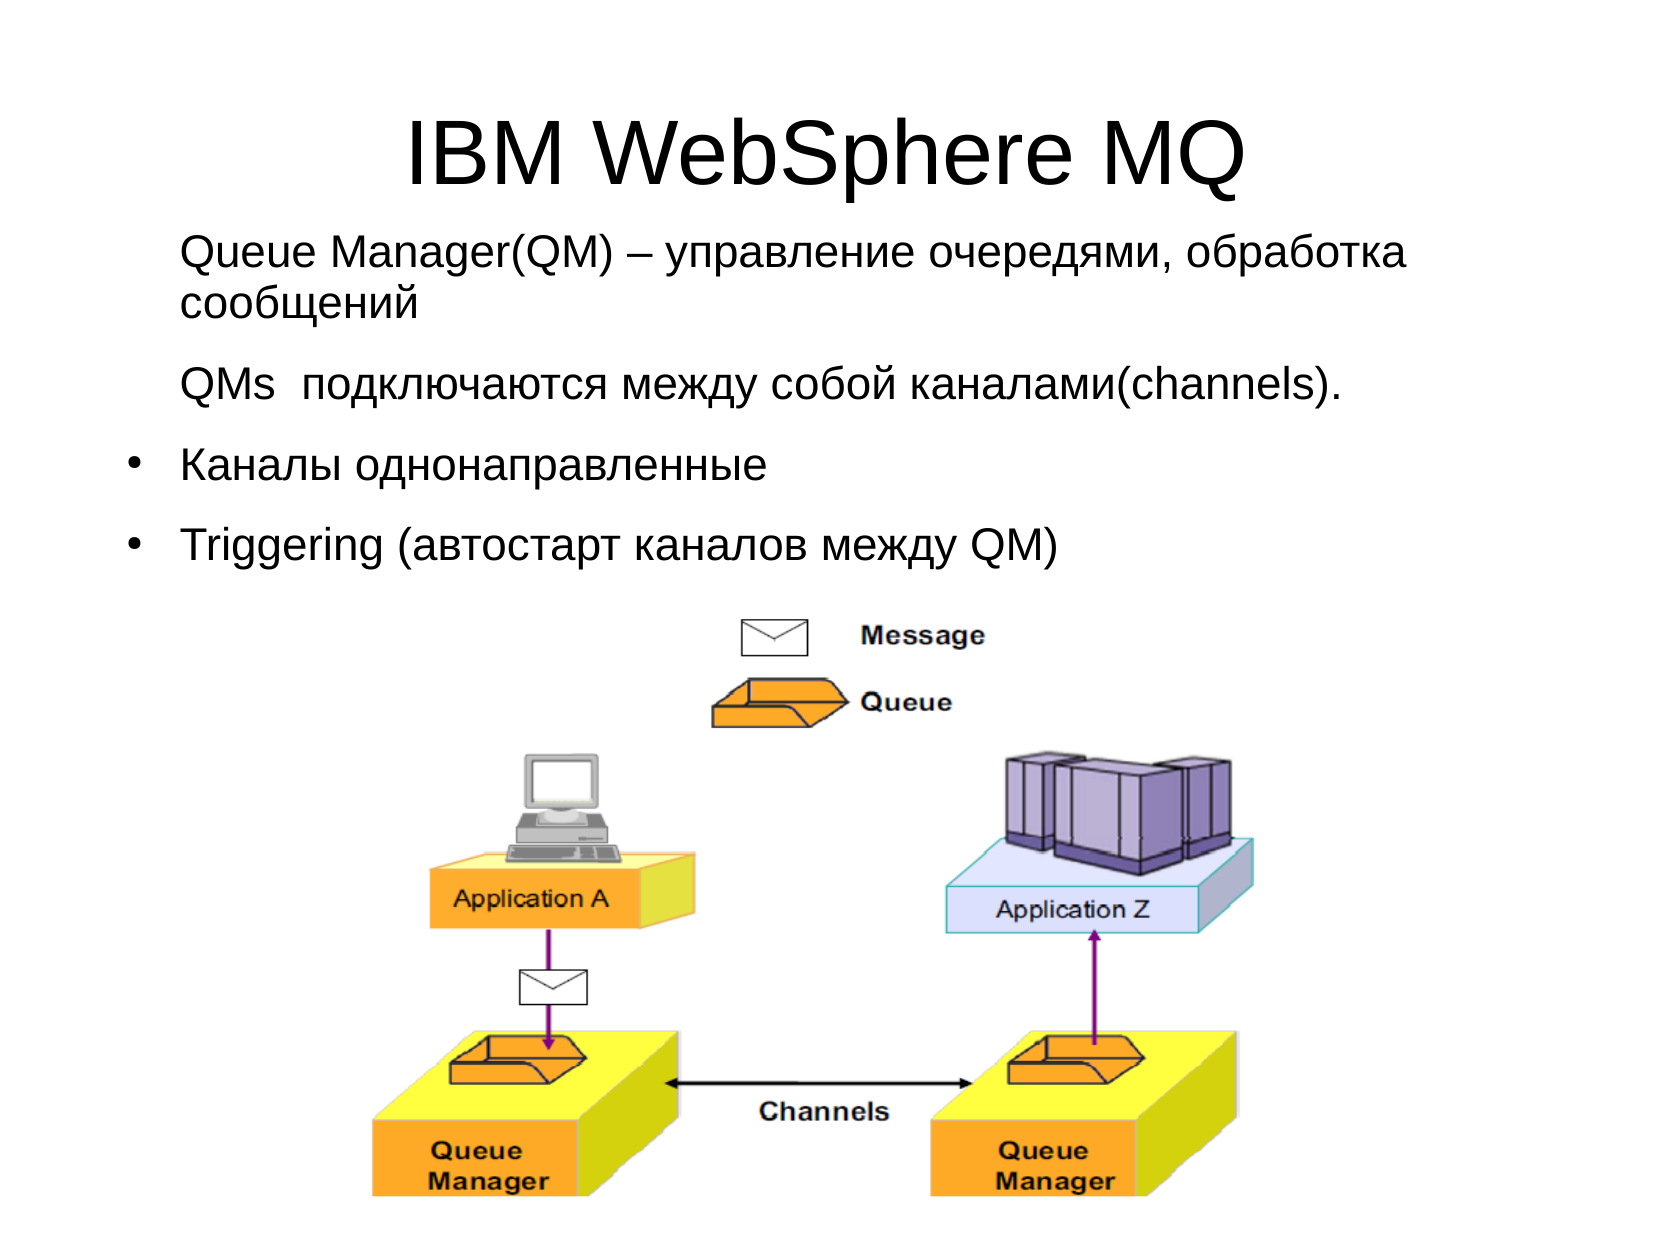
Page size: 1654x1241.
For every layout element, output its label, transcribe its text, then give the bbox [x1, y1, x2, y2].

list Queue Manager(QM) – управление очередями, обработка сообщений QMs подключаются между собой каналами(channels). Каналы однонаправленные Triggering (автостарт каналов между QM) [108, 225, 1597, 804]
title IBM WebSphere MQ [82, 49, 1571, 257]
picture [327, 614, 1334, 1211]
